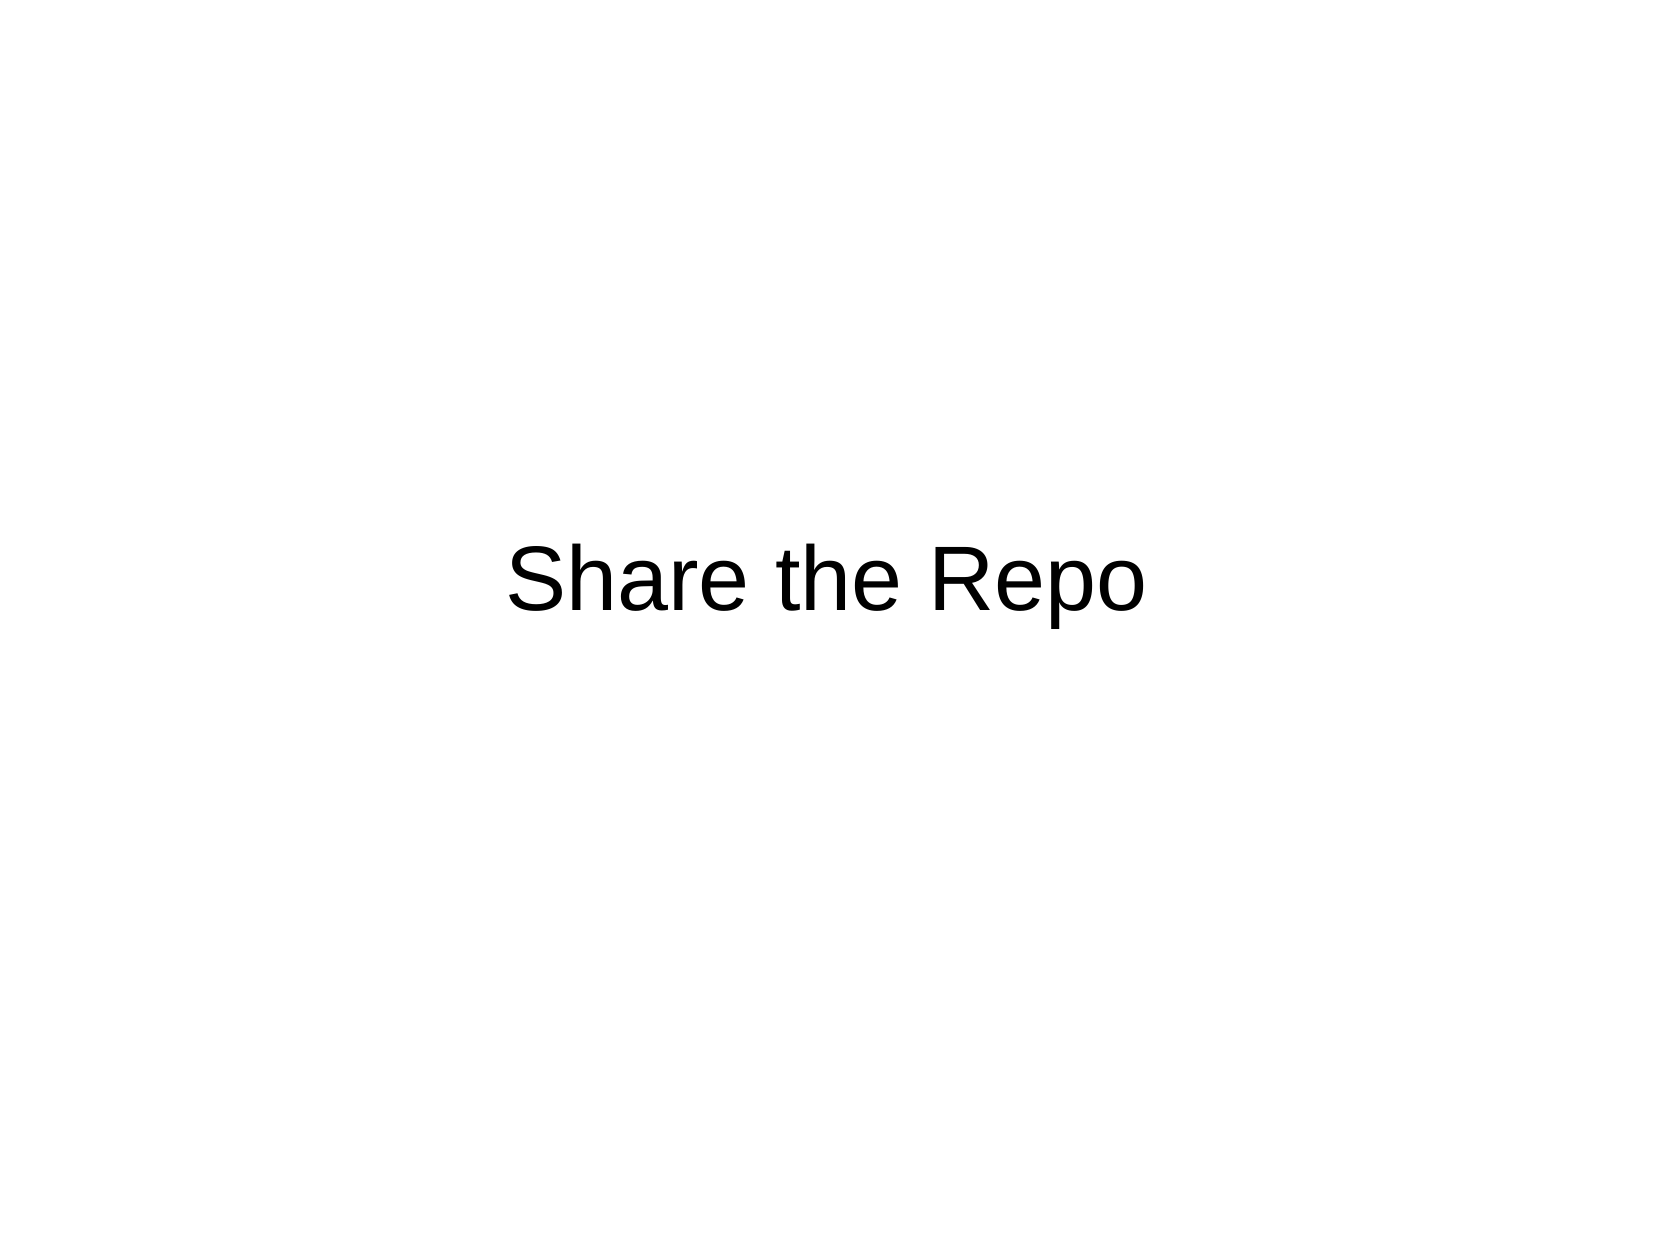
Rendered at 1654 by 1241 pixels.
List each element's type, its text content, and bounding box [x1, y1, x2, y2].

subtitle Share the Repo [82, 49, 1571, 1109]
